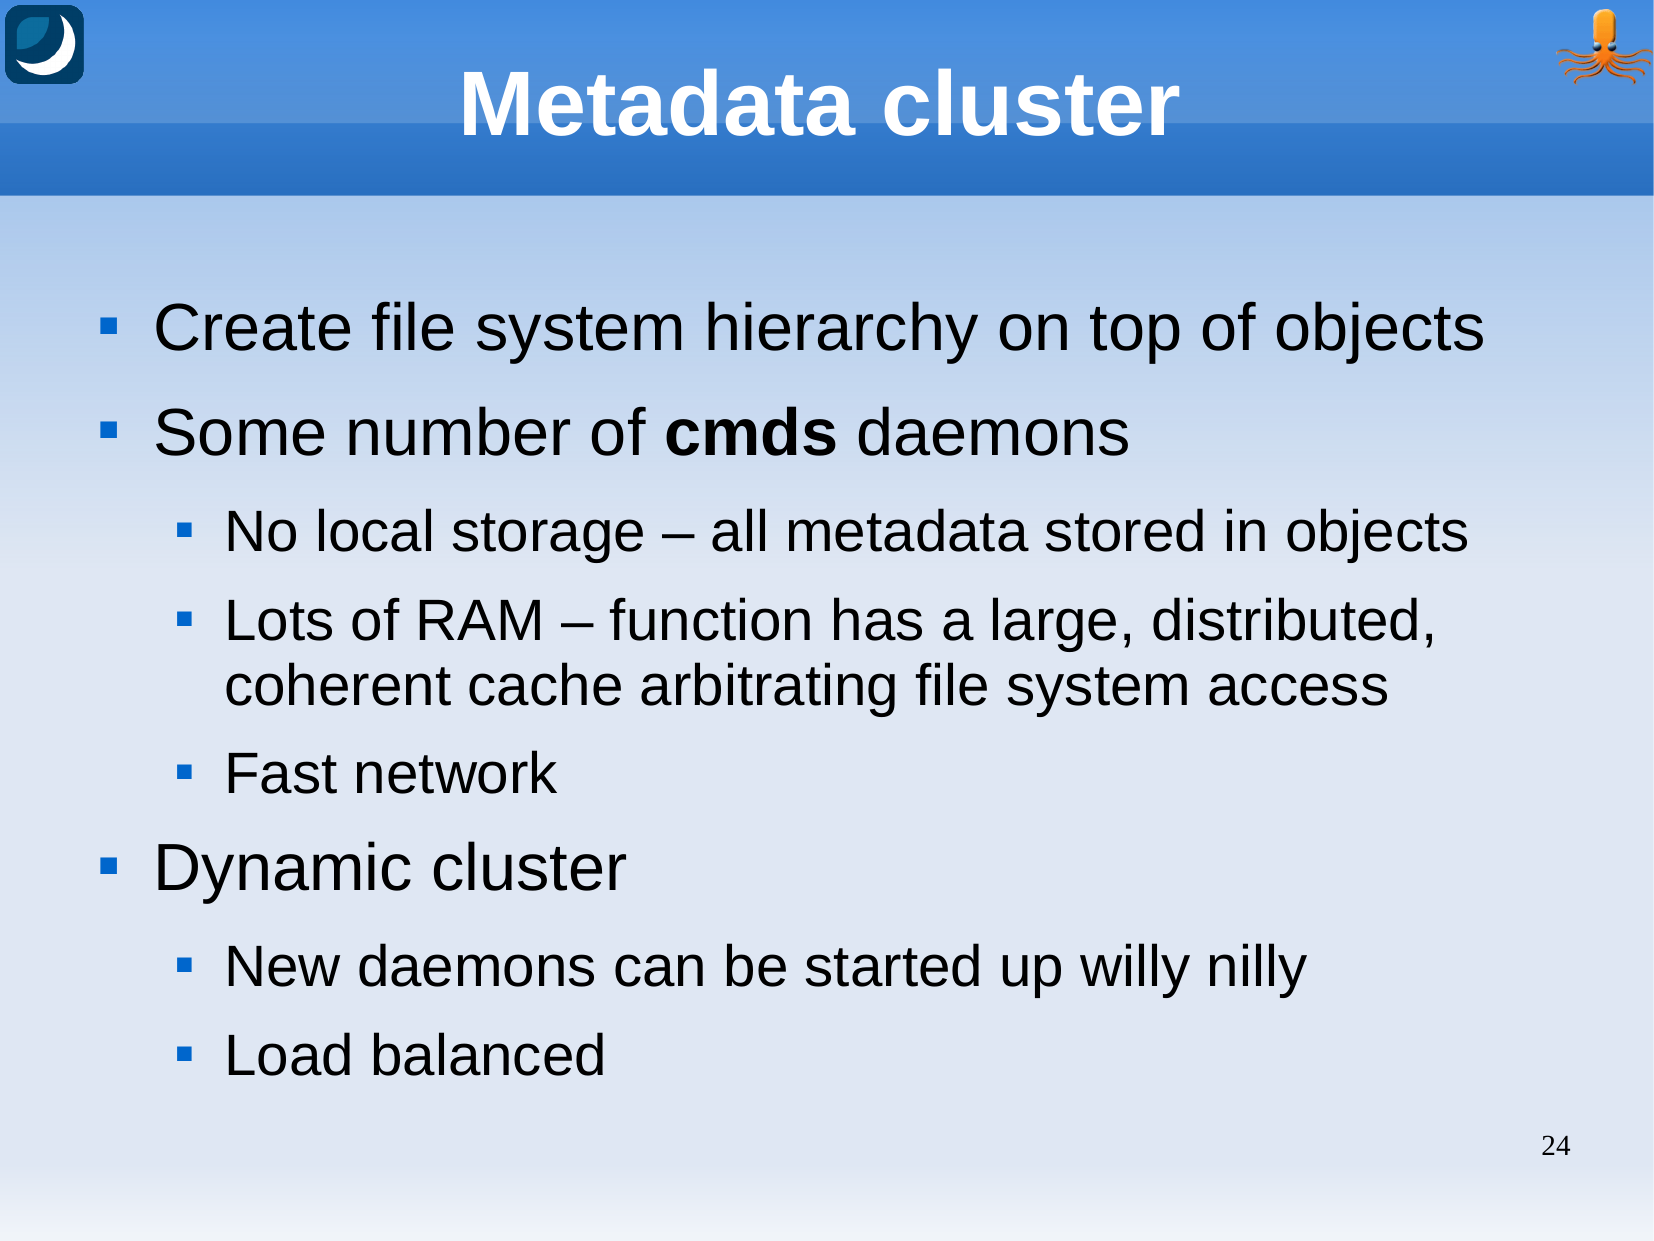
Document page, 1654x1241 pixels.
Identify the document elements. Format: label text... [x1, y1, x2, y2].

picture [0, 0, 1654, 1241]
list Create file system hierarchy on top of objects Some number of cmds daemons No local storage – all metadata stored in objects Lots of RAM – function has a large, distributed, coherent cache arbitrating file system access Fast network Dynamic cluster New daemons can be started up willy nilly Load balanced [82, 290, 1571, 1094]
title Metadata cluster [76, 7, 1565, 200]
